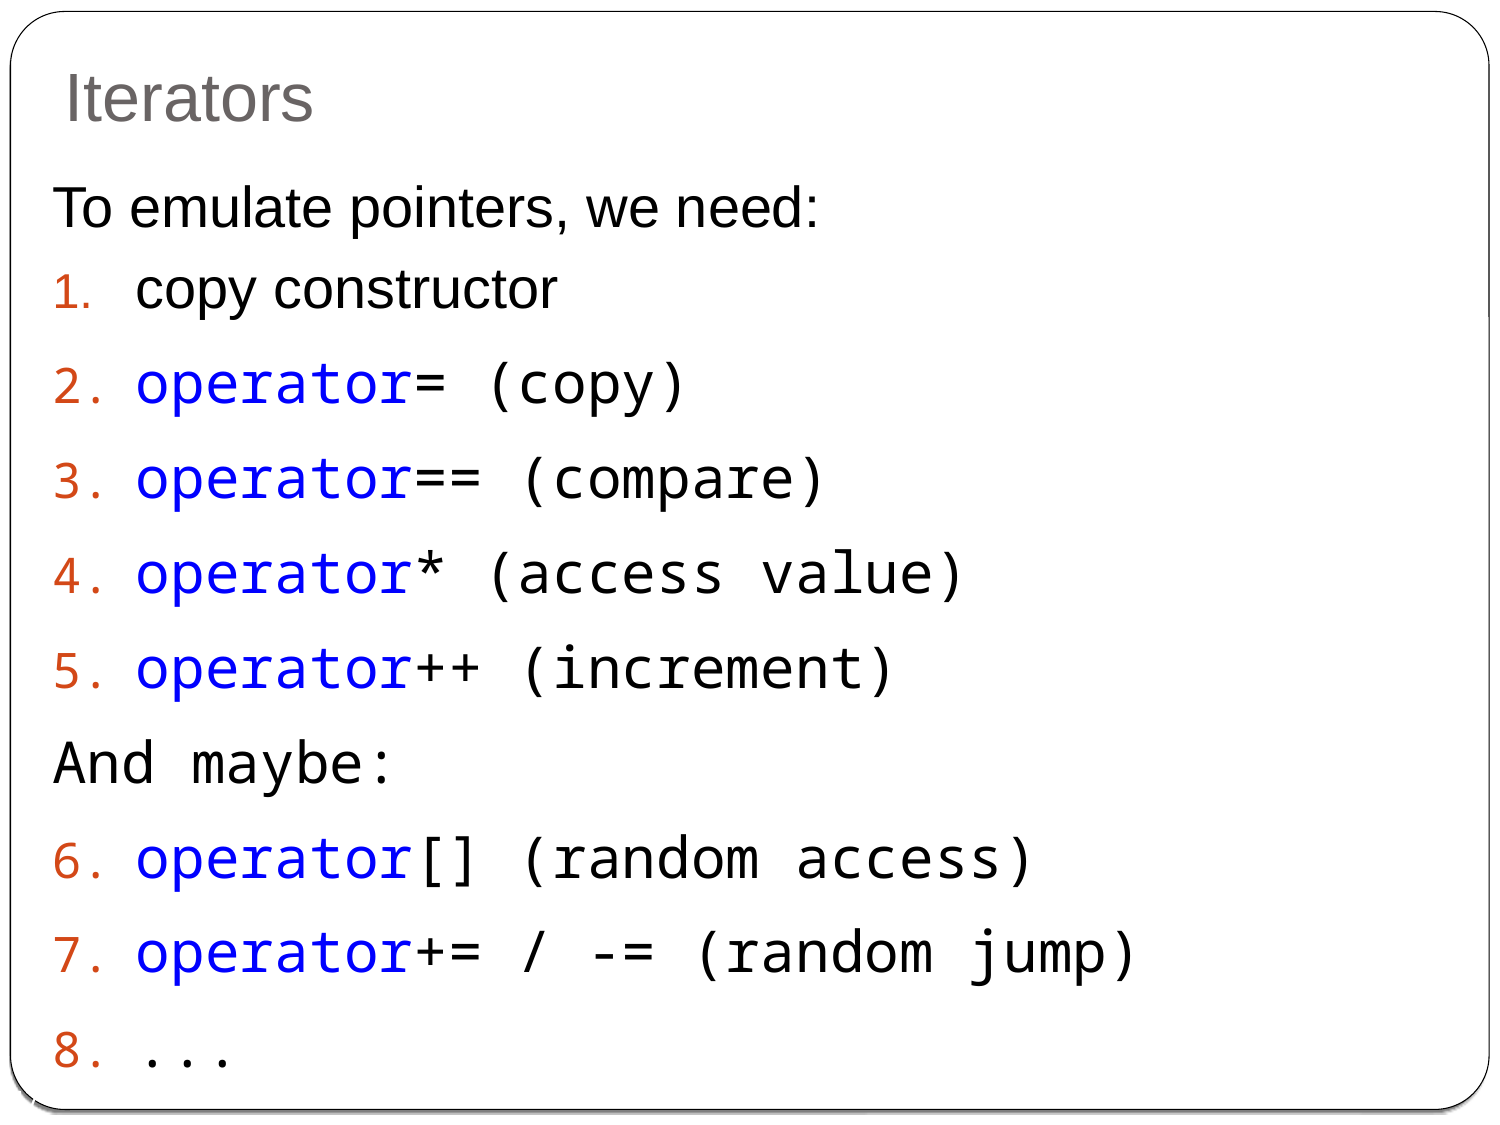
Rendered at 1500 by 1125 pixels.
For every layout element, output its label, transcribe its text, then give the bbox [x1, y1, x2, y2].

title Iterators [50, 45, 1450, 150]
list To emulate pointers, we need: copy constructor operator= (copy) operator== (compare) operator* (access value) operator++ (increment) And maybe: operator[] (random access) operator+= / -= (random jump) ... [37, 162, 1463, 1088]
slide_number <number> [0, 1074, 50, 1125]
